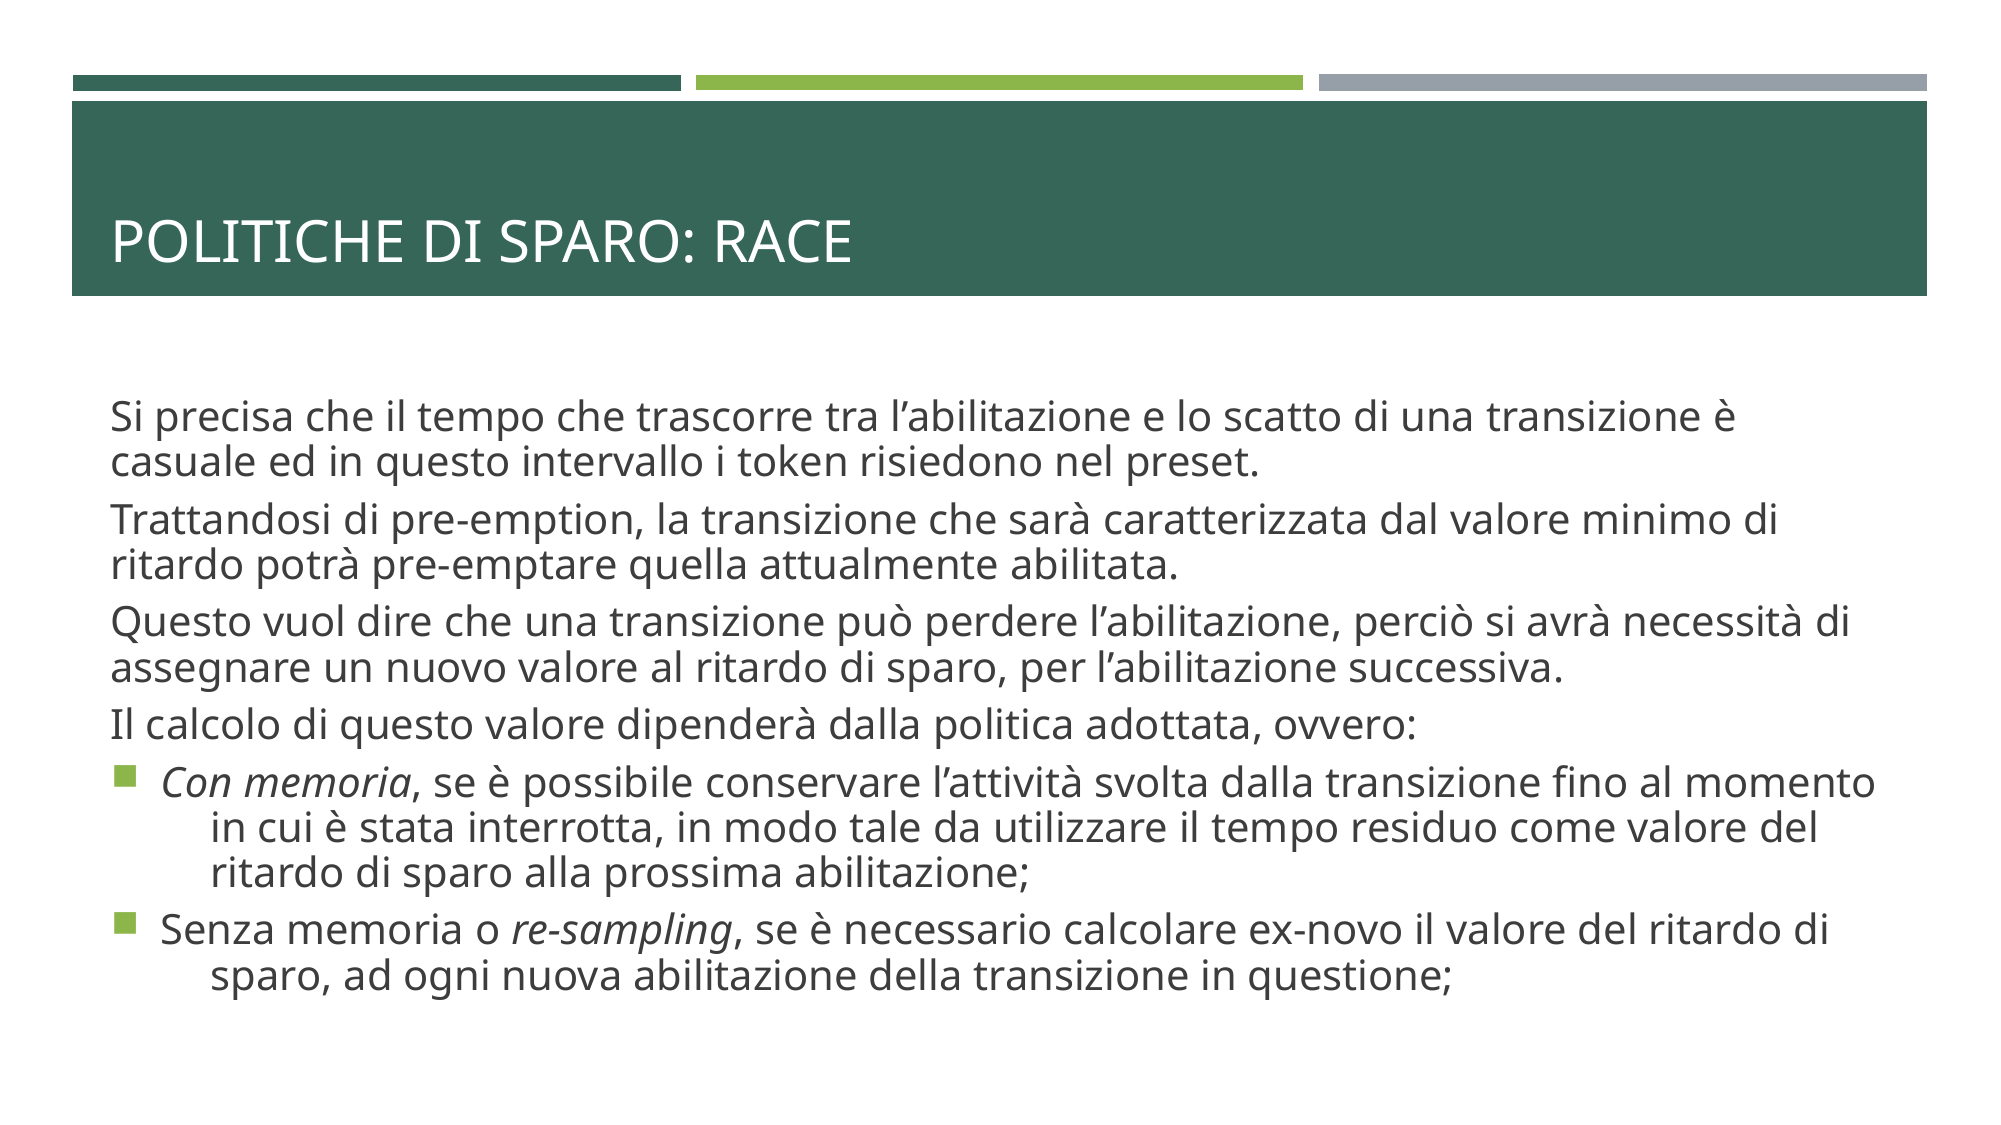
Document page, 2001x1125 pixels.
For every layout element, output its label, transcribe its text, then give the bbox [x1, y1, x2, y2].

title PoliticHe di sparo: race [95, 115, 1905, 282]
list Si precisa che il tempo che trascorre tra l’abilitazione e lo scatto di una transizione è casuale ed in questo intervallo i token risiedono nel preset. Trattandosi di pre-emption, la transizione che sarà caratterizzata dal valore minimo di ritardo potrà pre-emptare quella attualmente abilitata. Questo vuol dire che una transizione può perdere l’abilitazione, perciò si avrà necessità di assegnare un nuovo valore al ritardo di sparo, per l’abilitazione successiva. Il calcolo di questo valore dipenderà dalla politica adottata, ovvero: Con memoria, se è possibile conservare l’attività svolta dalla transizione fino al momento in cui è stata interrotta, in modo tale da utilizzare il tempo residuo come valore del ritardo di sparo alla prossima abilitazione; Senza memoria o re-sampling, se è necessario calcolare ex-novo il valore del ritardo di sparo, ad ogni nuova abilitazione della transizione in questione; [95, 341, 1905, 1053]
